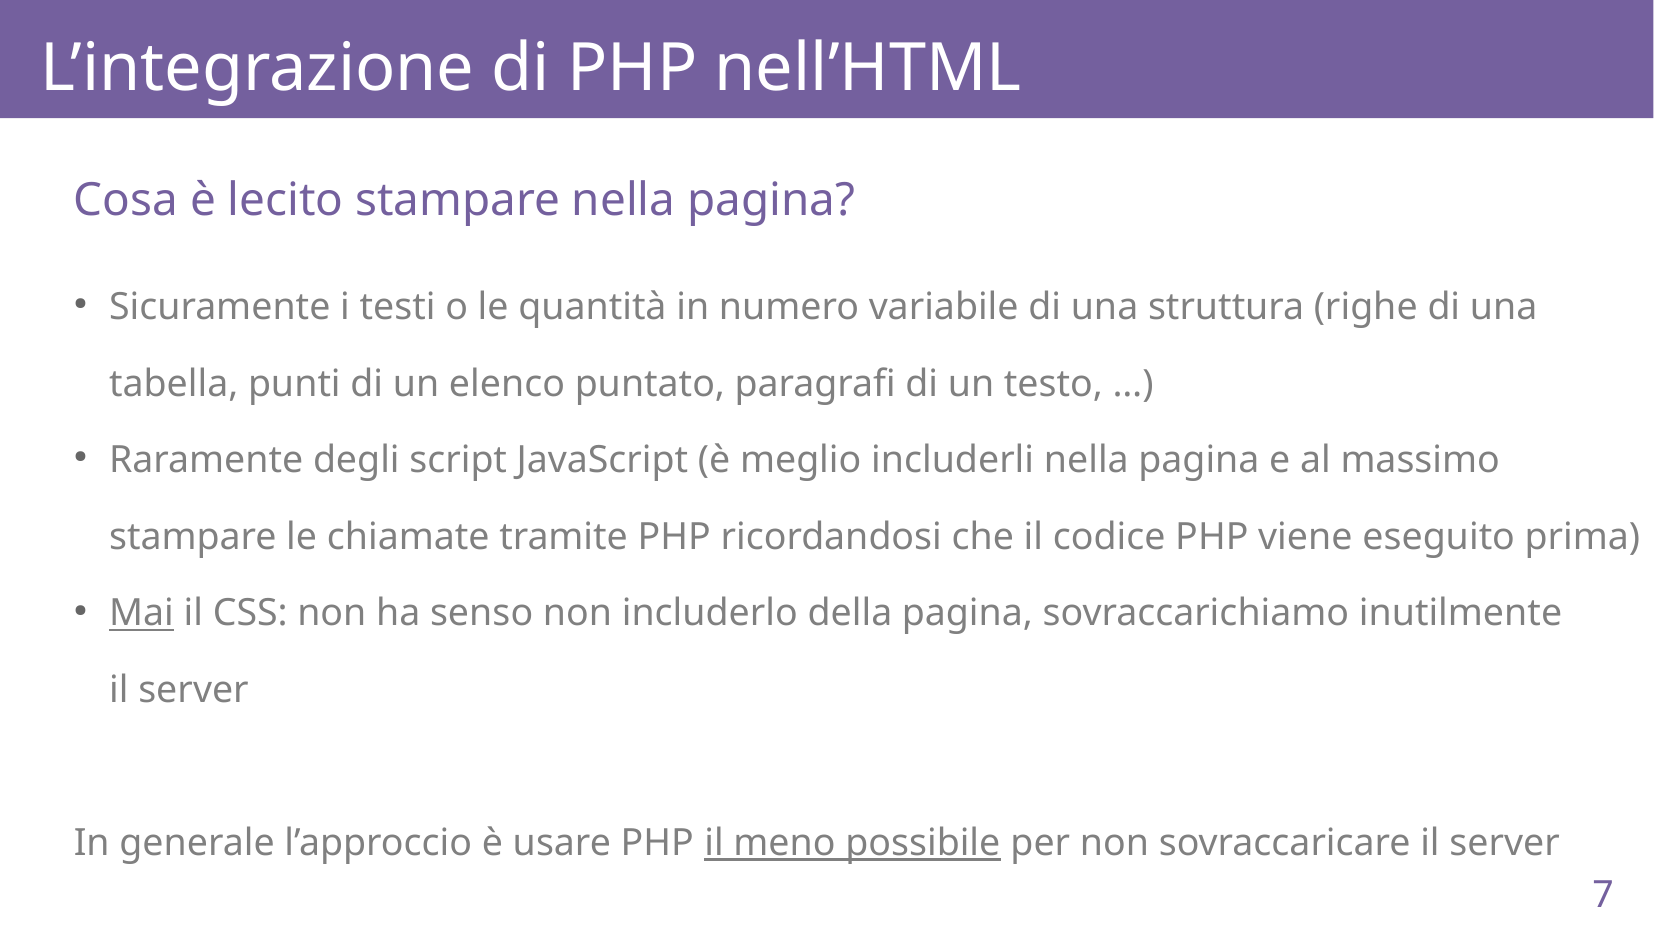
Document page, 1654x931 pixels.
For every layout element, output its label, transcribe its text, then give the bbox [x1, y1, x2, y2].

text_box <numero> [1510, 860, 1654, 931]
text_box Cosa è lecito stampare nella pagina? [59, 158, 1107, 229]
text_box L’integrazione di PHP nell’HTML [25, 11, 942, 107]
text_box [0, 0, 1654, 119]
text_box Sicuramente i testi o le quantità in numero variabile di una struttura (righe di una tabella, punti di un elenco puntato, paragrafi di un testo, …) Raramente degli script JavaScript (è meglio includerli nella pagina e al massimo stampare le chiamate tramite PHP ricordandosi che il codice PHP viene eseguito prima) Mai il CSS: non ha senso non includerlo della pagina, sovraccarichiamo inutilmente il server In generale l’approccio è usare PHP il meno possibile per non sovraccaricare il server [59, 246, 1614, 802]
